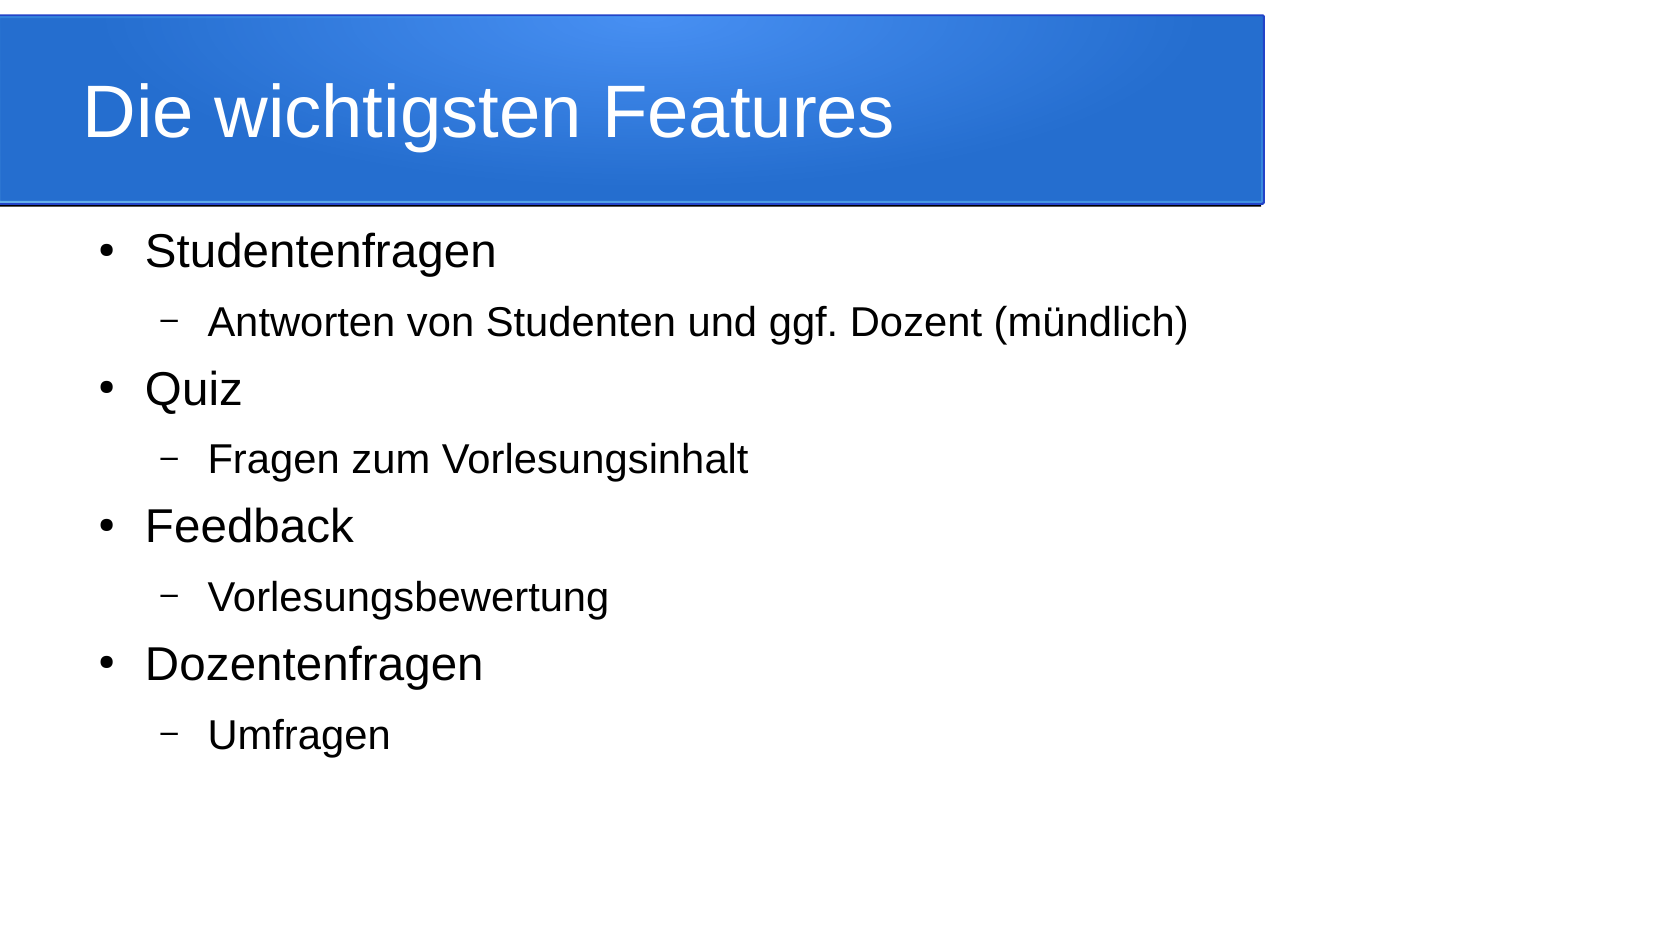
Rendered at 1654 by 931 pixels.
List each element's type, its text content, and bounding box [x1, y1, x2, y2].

list Studentenfragen Antworten von Studenten und ggf. Dozent (mündlich) Quiz Fragen zum Vorlesungsinhalt Feedback Vorlesungsbewertung Dozentenfragen Umfragen [82, 224, 1571, 764]
title Die wichtigsten Features [82, 35, 1235, 189]
